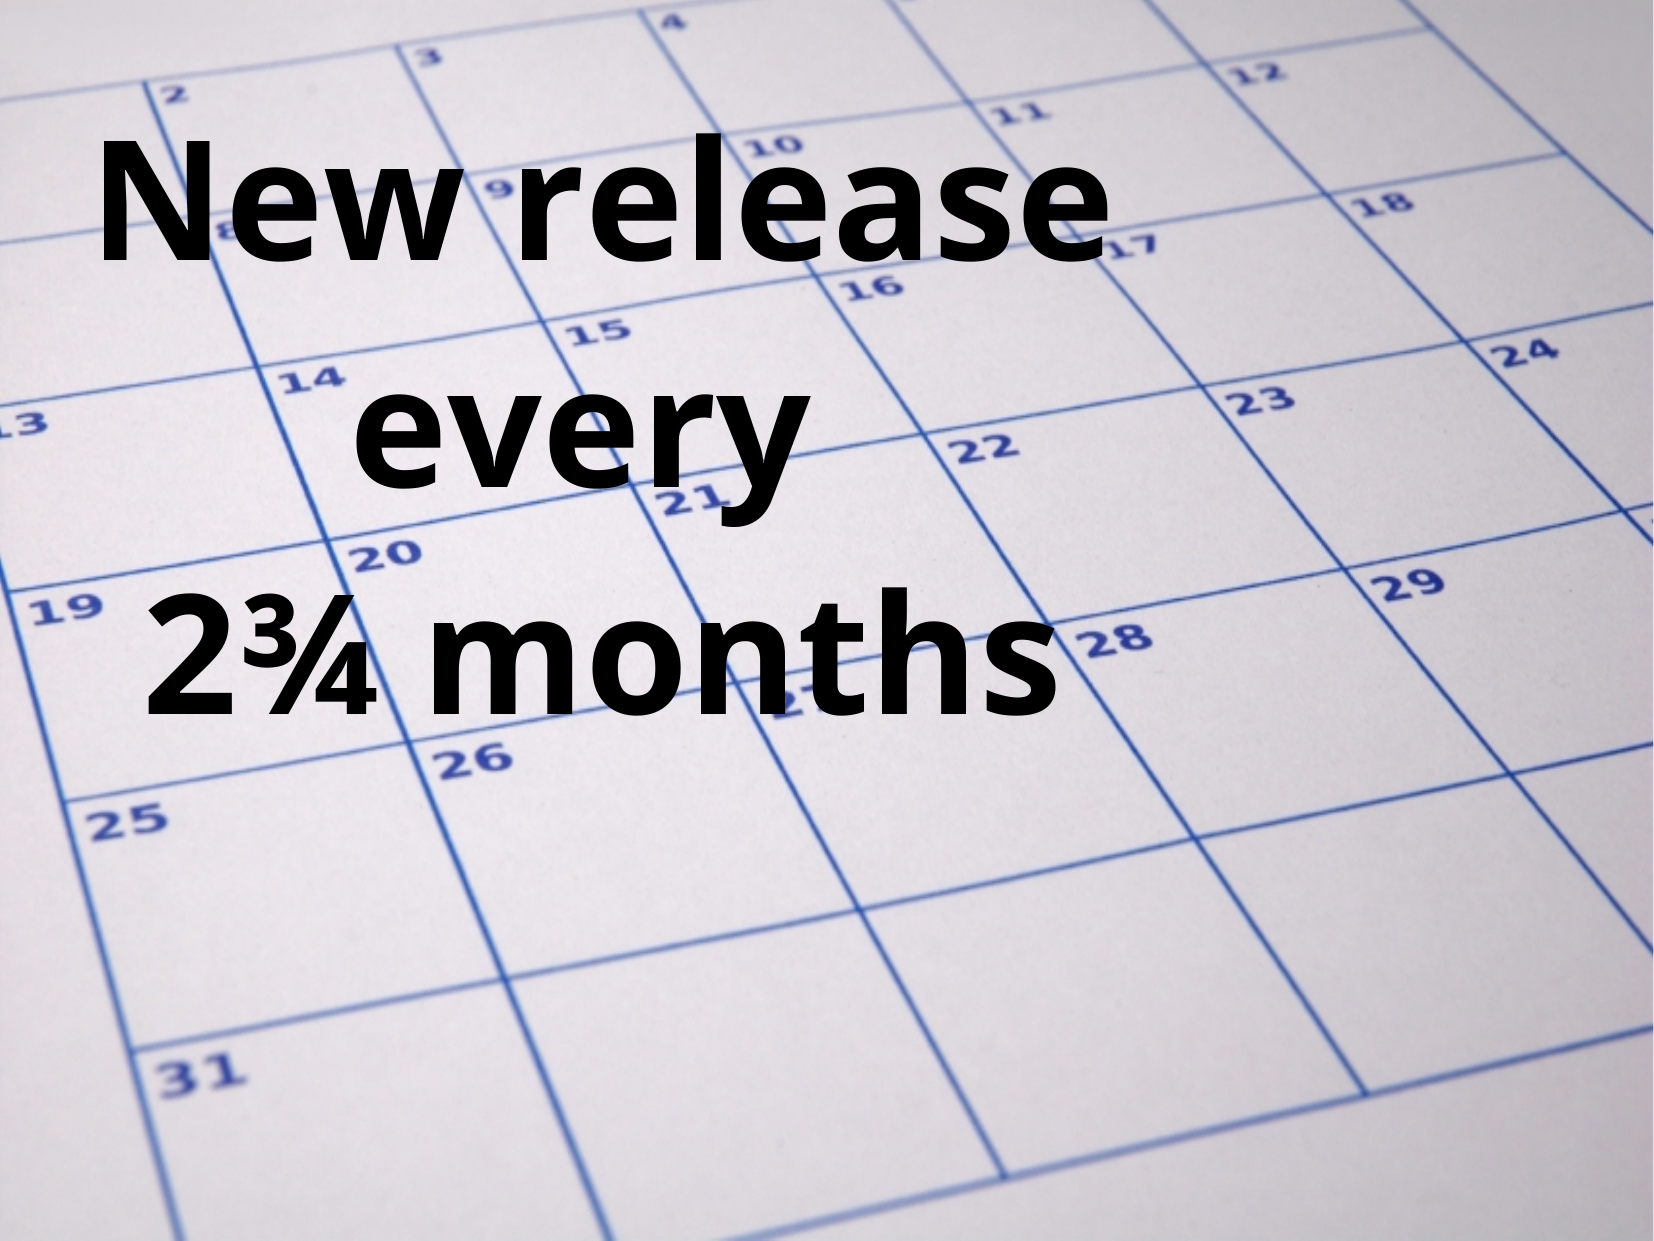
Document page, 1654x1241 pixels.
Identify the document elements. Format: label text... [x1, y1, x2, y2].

picture [0, 0, 1654, 1241]
text_box New release every 2¾ months [75, 75, 1538, 491]
